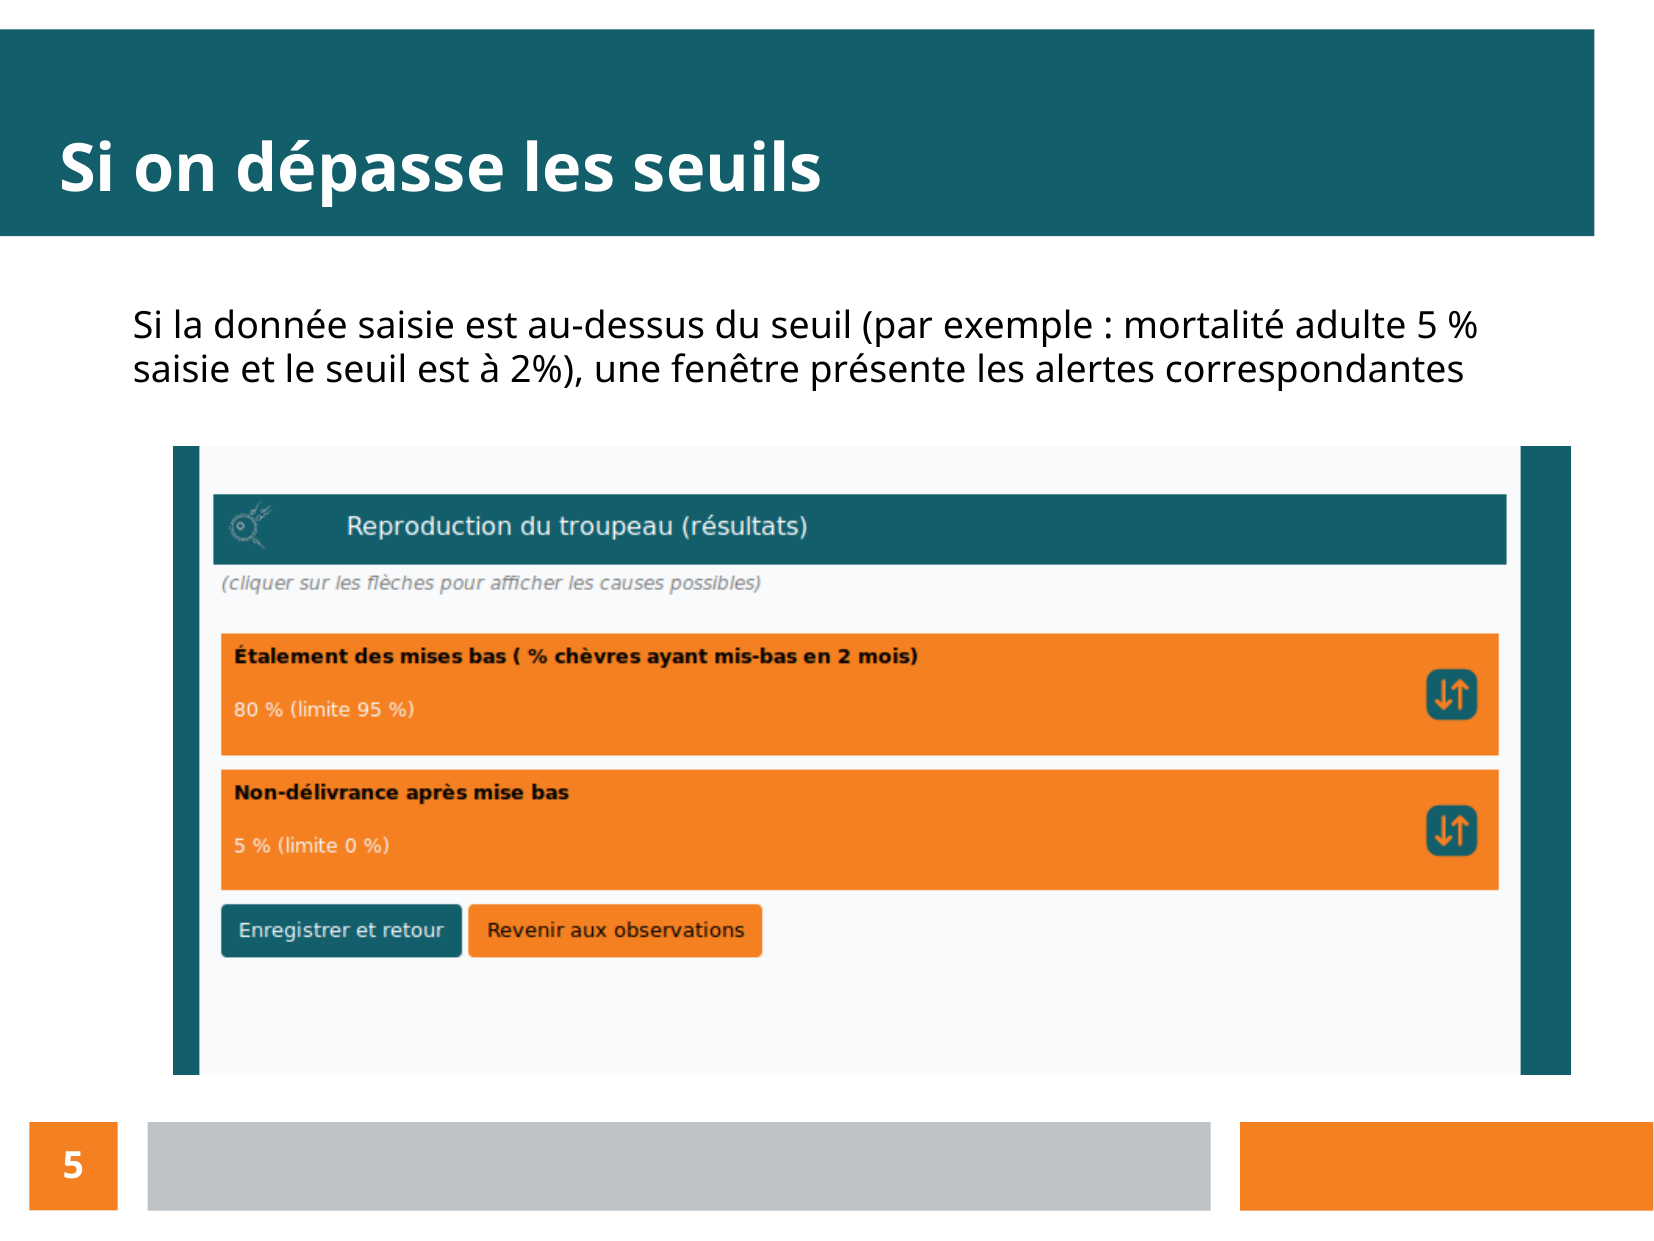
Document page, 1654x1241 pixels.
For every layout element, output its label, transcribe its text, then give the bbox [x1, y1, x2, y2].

text_box Si la donnée saisie est au-dessus du seuil (par exemple : mortalité adulte 5 % saisie et le seuil est à 2%), une fenêtre présente les alertes correspondantes [118, 295, 1560, 441]
picture [173, 446, 1571, 1075]
title Si on dépasse les seuils [59, 59, 1595, 207]
